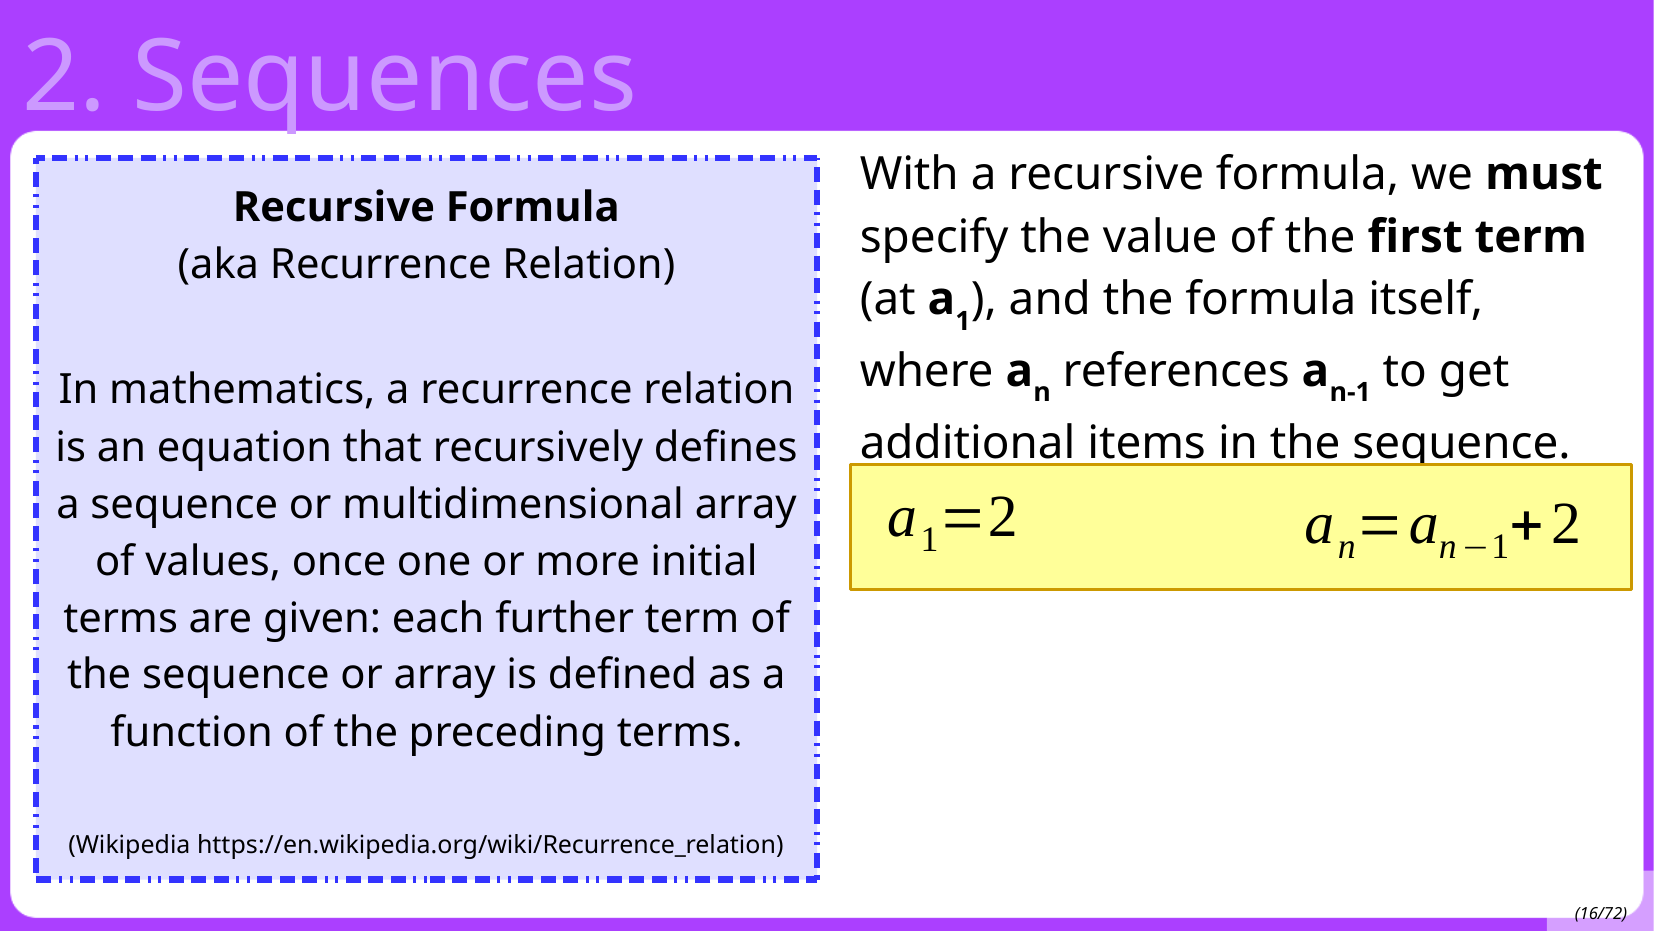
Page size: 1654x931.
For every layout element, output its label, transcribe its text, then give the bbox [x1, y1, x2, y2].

text_box +2 [1546, 870, 1654, 877]
text_box With a recursive formula, we must specify the value of the first term (at a1), and the formula itself, where an references an-1 to get additional items in the sequence. [839, 158, 1624, 455]
text_box (<number>/72) [1546, 877, 1654, 931]
title 2. Sequences [22, 13, 1511, 130]
chart [872, 484, 1033, 560]
text_box [850, 464, 1632, 590]
picture [0, 0, 1654, 931]
text_box Recursive Formula (aka Recurrence Relation) In mathematics, a recurrence relation is an equation that recursively defines a sequence or multidimensional array of values, once one or more initial terms are given: each further term of the sequence or array is defined as a function of the preceding terms. (Wikipedia https://en.wikipedia.org/wiki/Recurrence_relation) [35, 157, 818, 880]
chart [1289, 490, 1594, 566]
